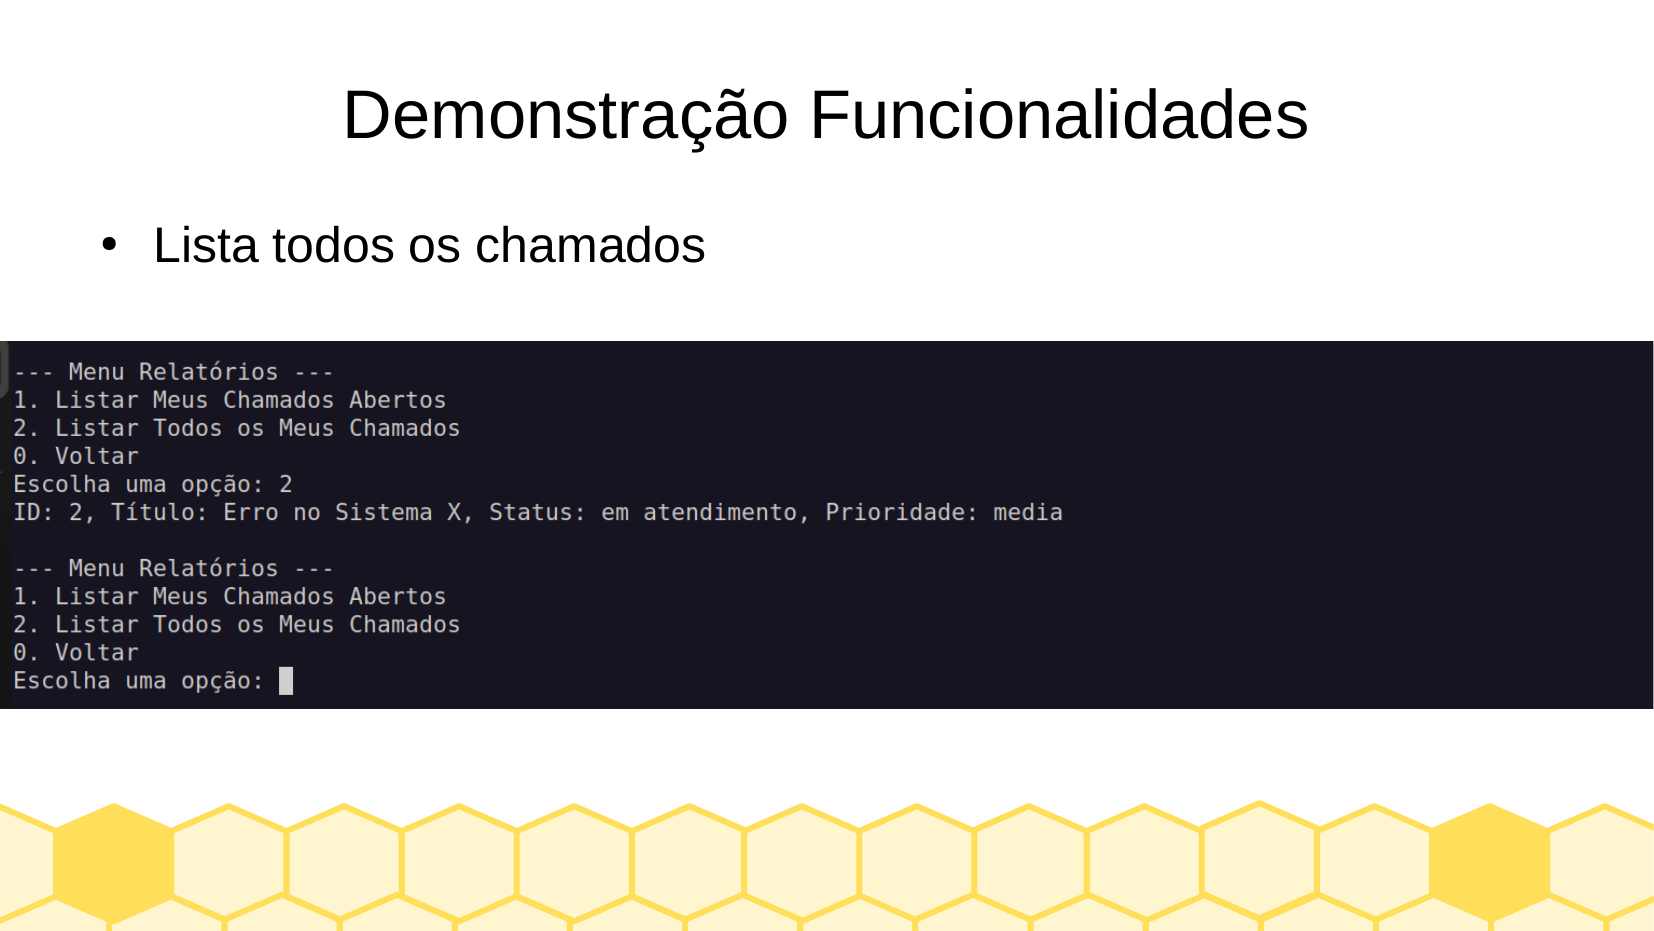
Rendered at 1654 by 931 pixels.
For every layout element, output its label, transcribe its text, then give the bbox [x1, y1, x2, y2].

title Demonstração Funcionalidades [82, 37, 1571, 193]
picture [0, 341, 1654, 709]
list Lista todos os chamados [82, 217, 1625, 296]
